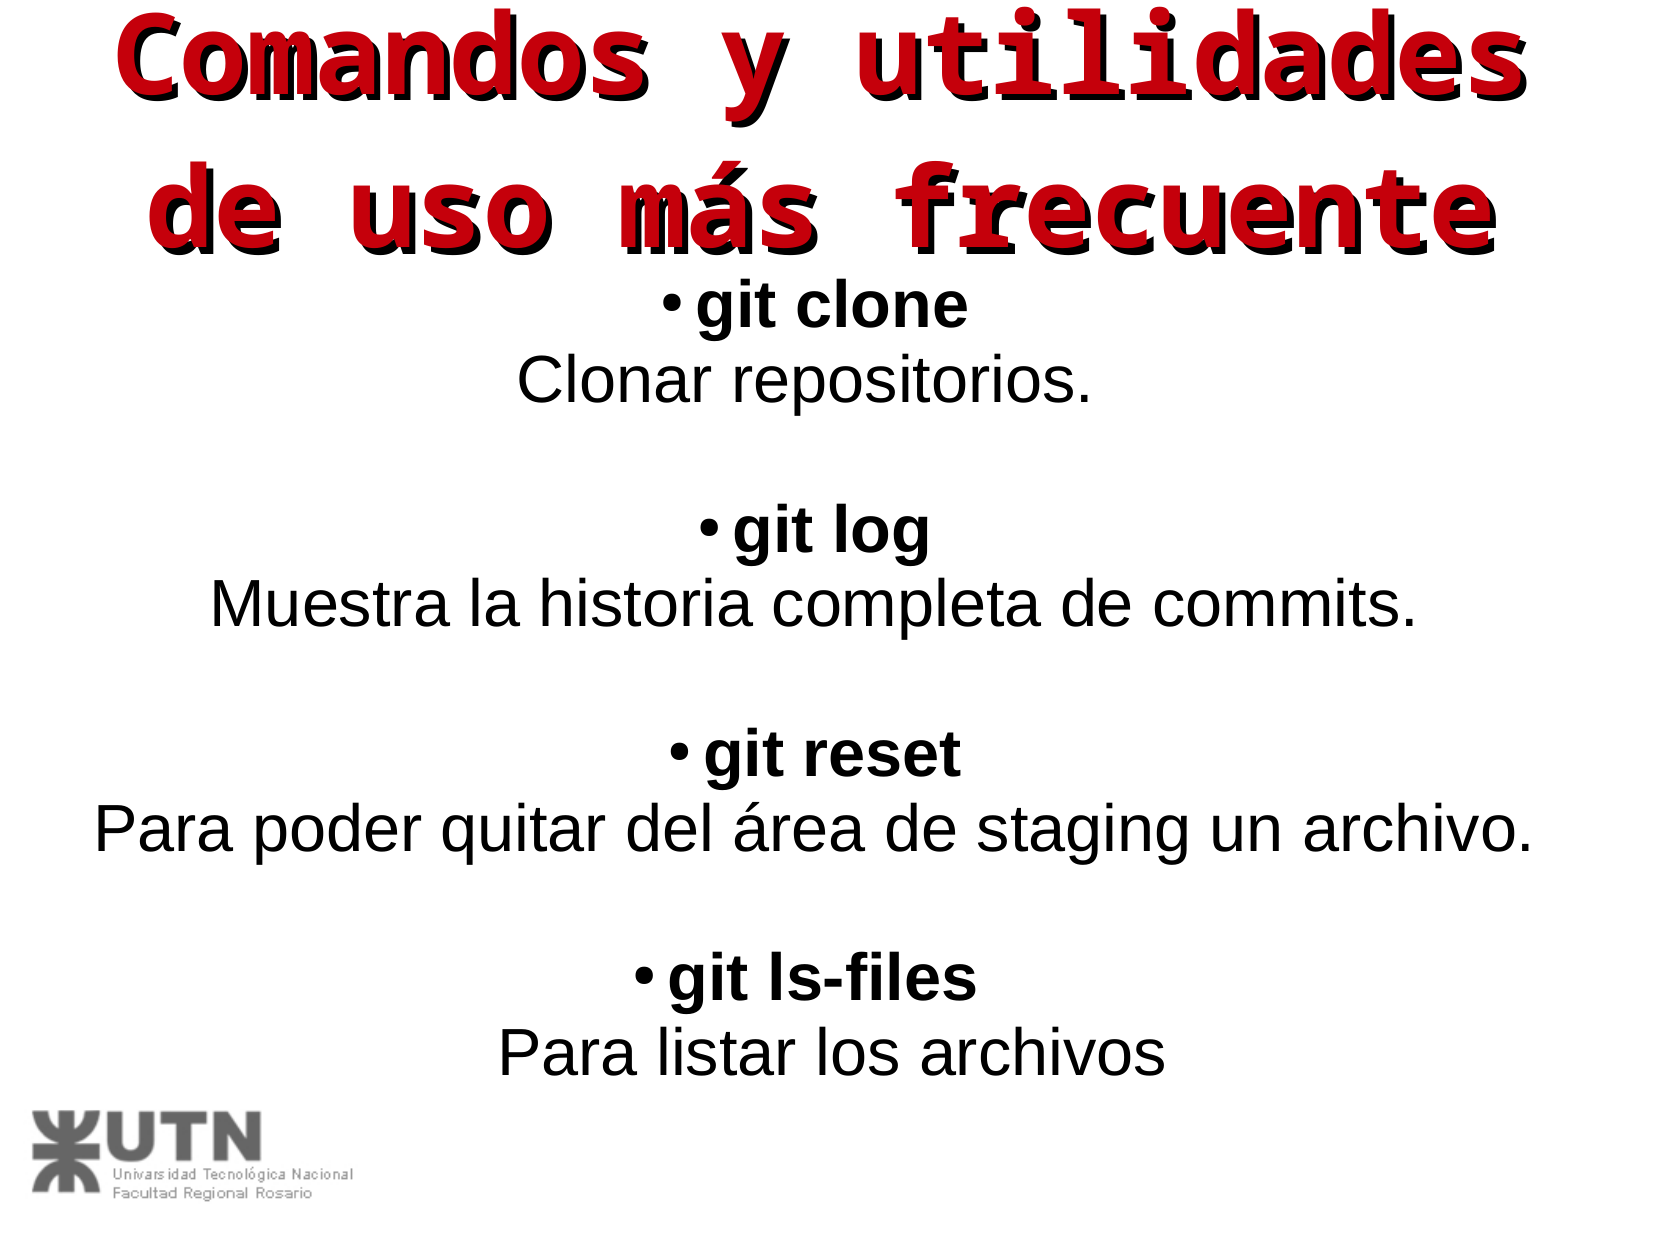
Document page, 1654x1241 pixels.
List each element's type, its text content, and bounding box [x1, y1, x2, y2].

title Comandos y utilidades de uso más frecuente [23, 15, 1619, 241]
text_box git clone Clonar repositorios. git log Muestra la historia completa de commits. git reset Para poder quitar del área de staging un archivo. git ls-files Para listar los archivos [0, 259, 1630, 1241]
